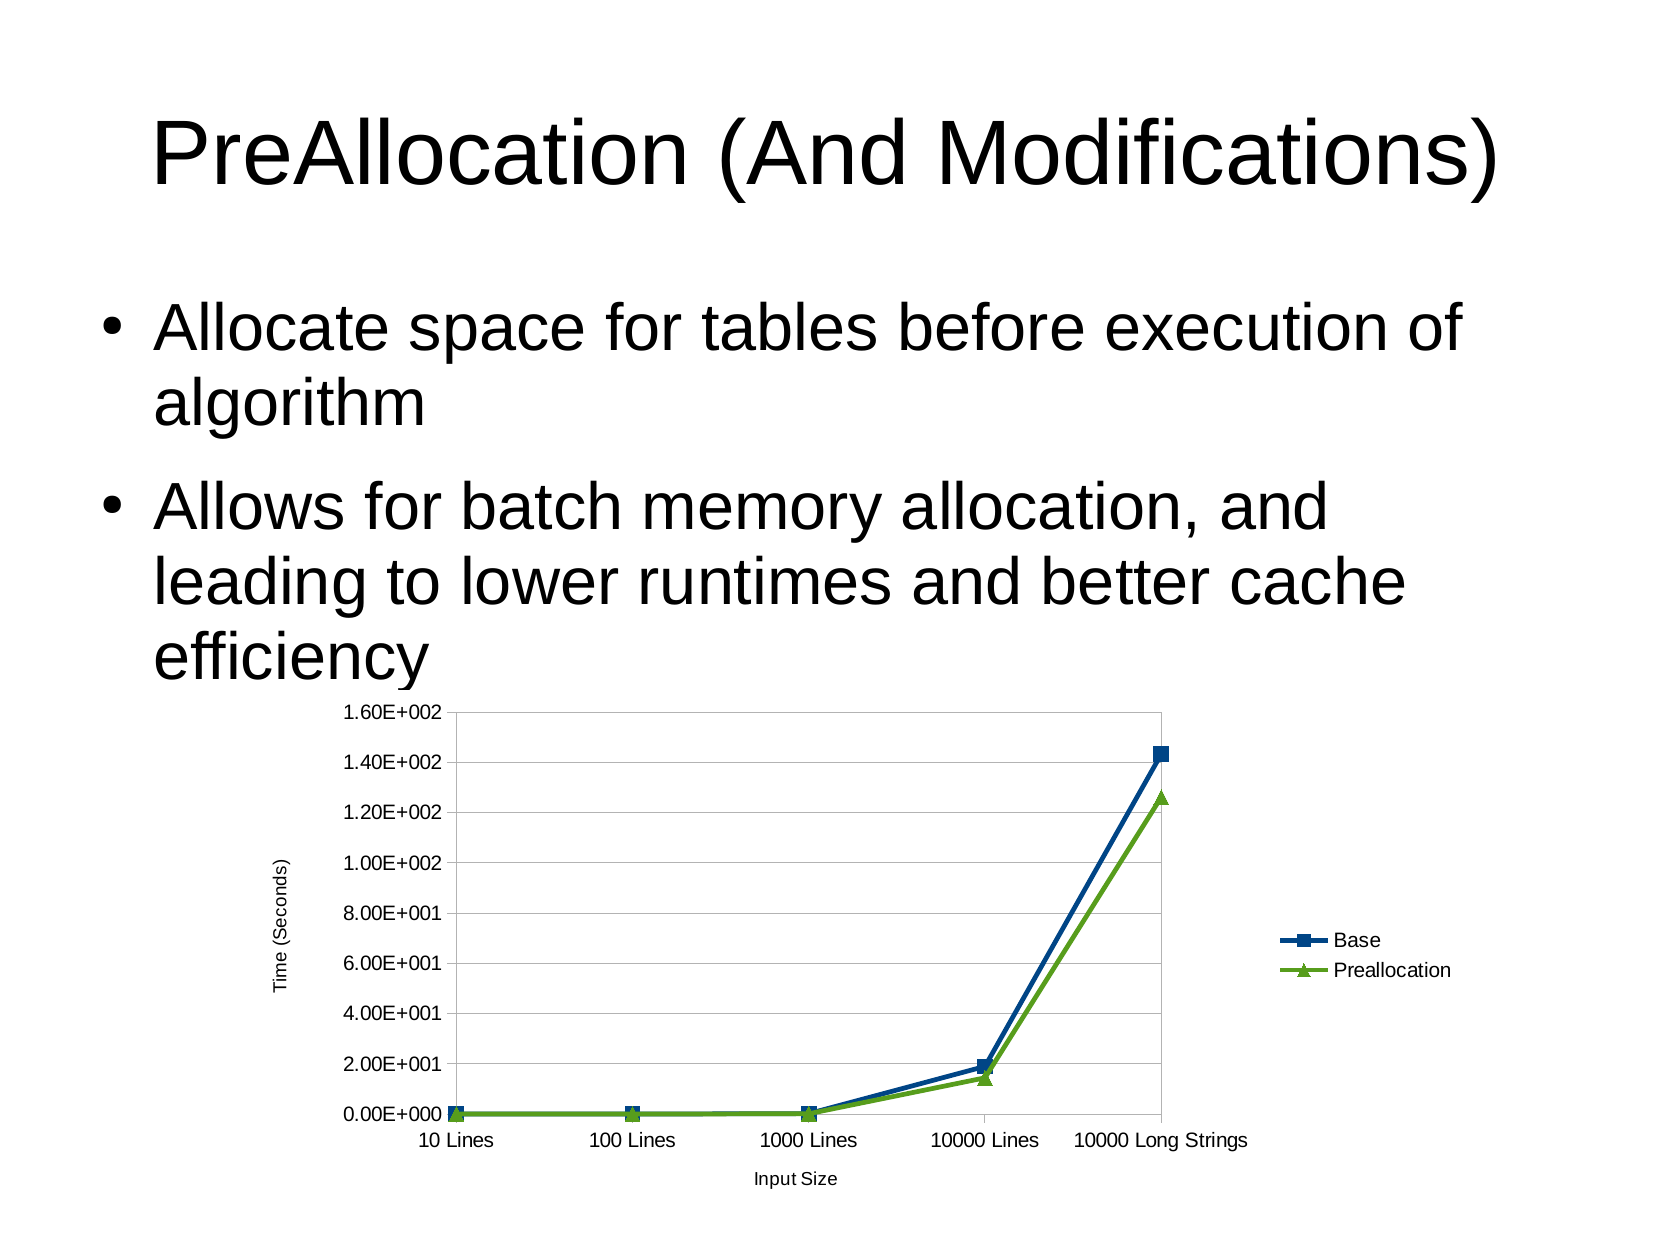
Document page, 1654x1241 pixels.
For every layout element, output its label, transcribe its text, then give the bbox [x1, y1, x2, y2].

title PreAllocation (And Modifications) [82, 49, 1571, 257]
list Allocate space for tables before execution of algorithm Allows for batch memory allocation, and leading to lower runtimes and better cache efficiency [82, 290, 1538, 1010]
chart [236, 690, 1471, 1221]
